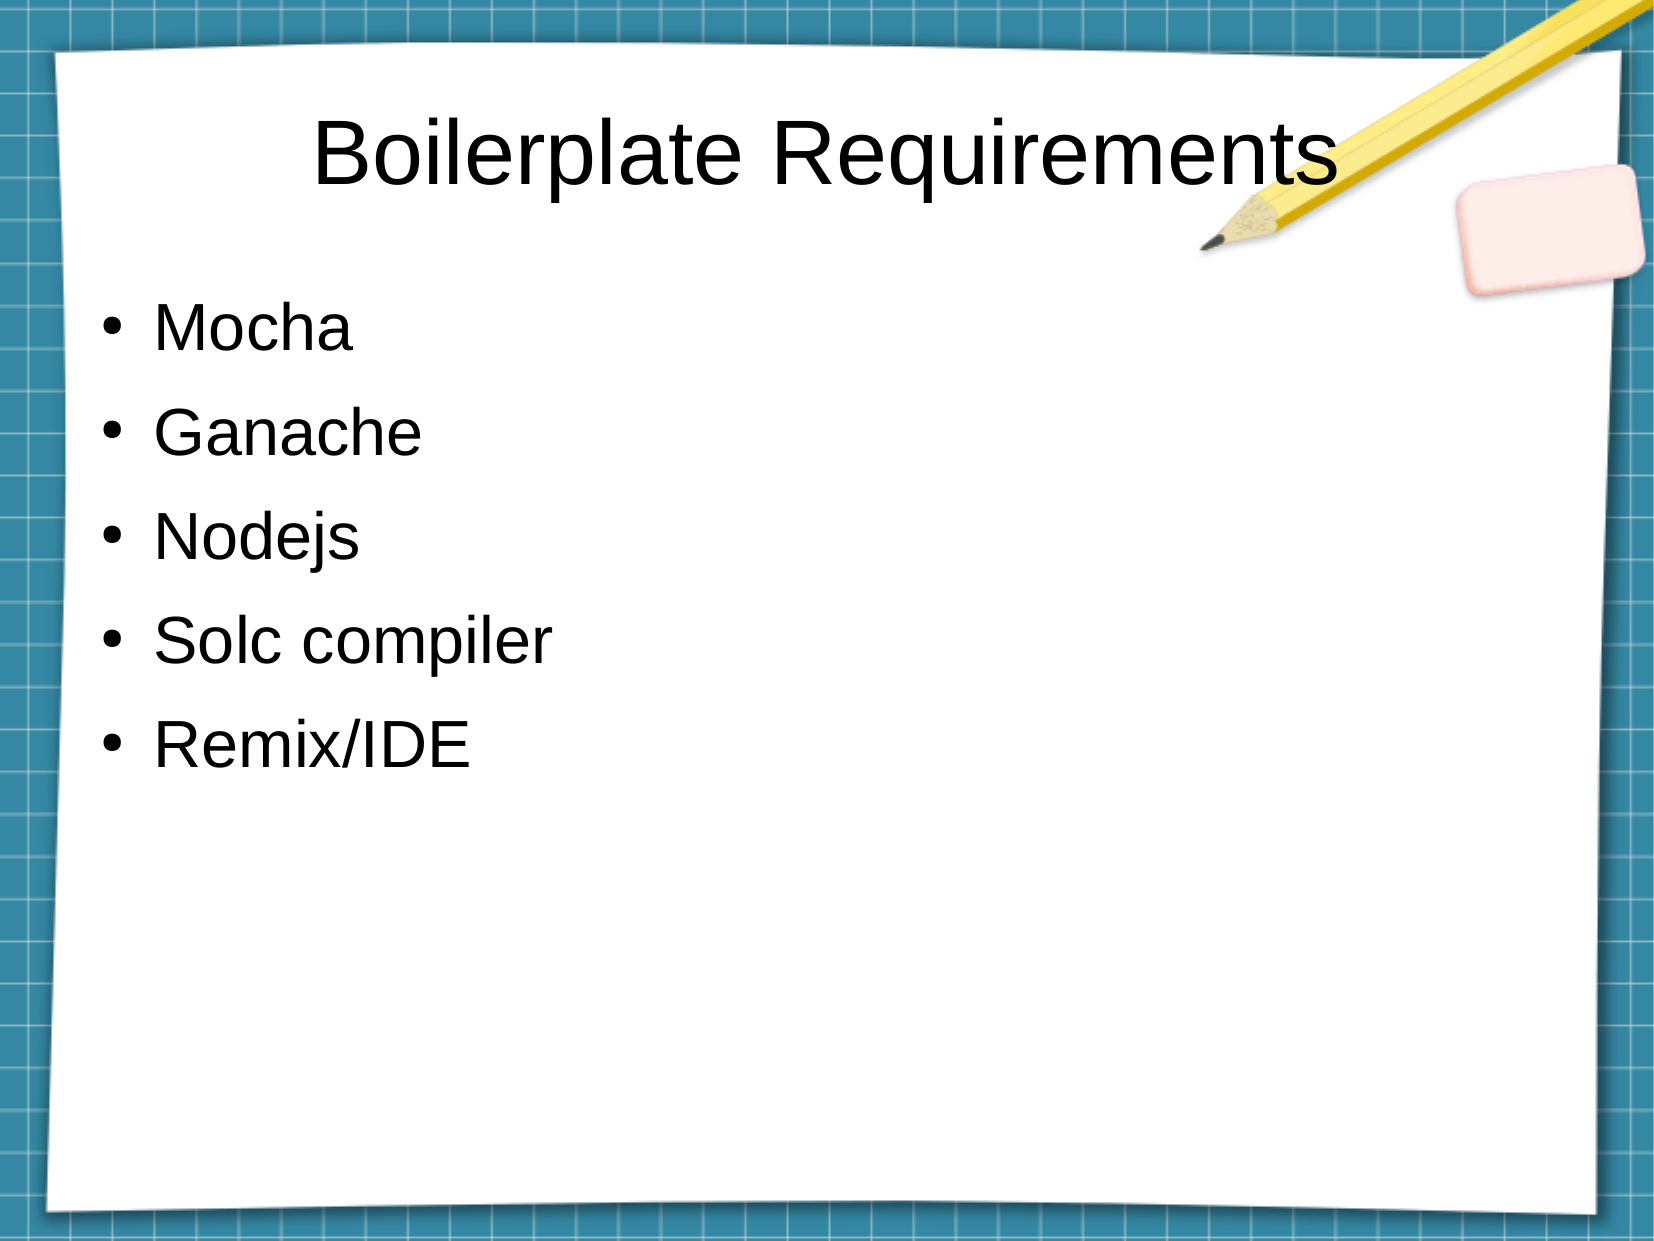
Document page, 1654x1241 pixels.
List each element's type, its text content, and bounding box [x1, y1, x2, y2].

picture [0, 0, 1654, 1241]
title Boilerplate Requirements [82, 49, 1571, 257]
list Mocha Ganache Nodejs Solc compiler Remix/IDE [82, 290, 1571, 1010]
